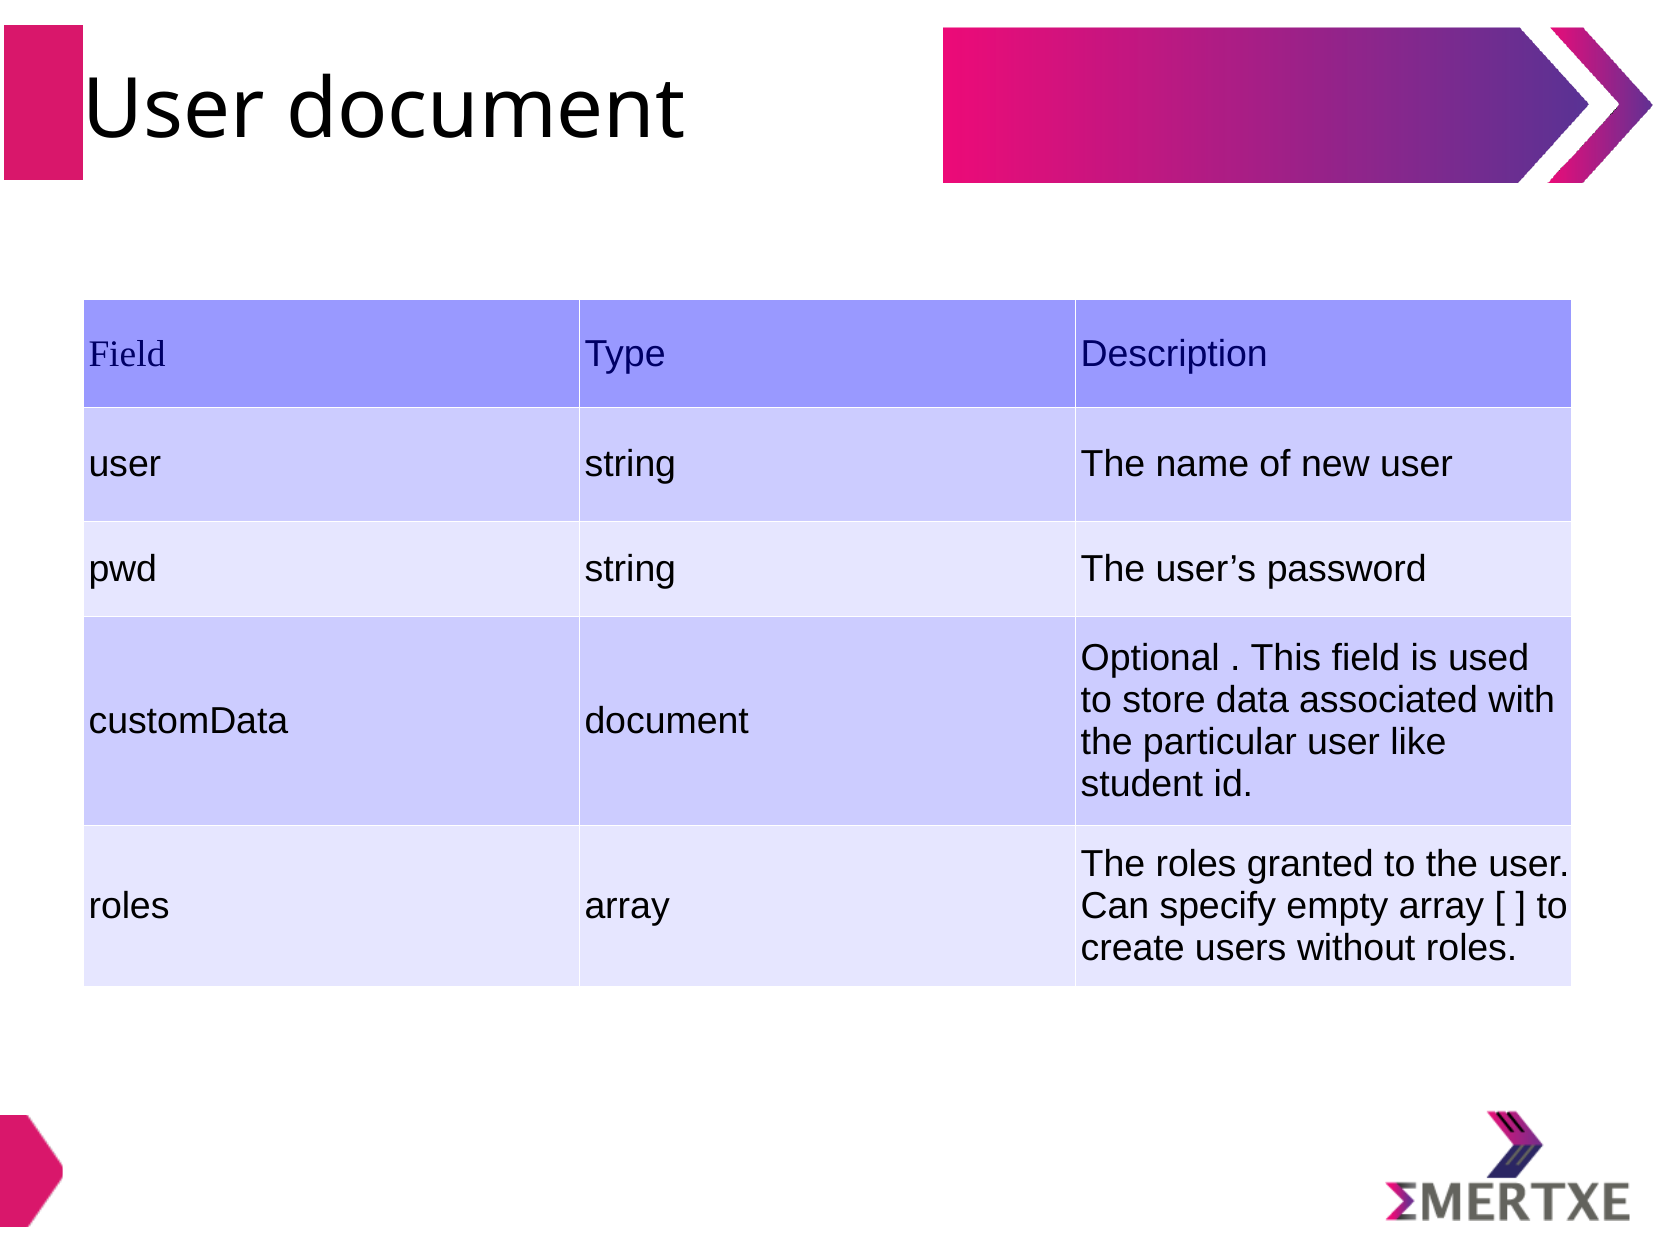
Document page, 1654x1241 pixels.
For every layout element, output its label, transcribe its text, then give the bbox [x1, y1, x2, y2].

table_header Type [580, 300, 1075, 407]
picture [1571, 27, 1653, 183]
table_header Field [84, 300, 579, 407]
table_cell user [84, 408, 579, 521]
table_cell roles [84, 826, 579, 986]
table_cell document [580, 617, 1075, 825]
table_cell string [580, 408, 1075, 521]
table_header Description [1076, 300, 1571, 407]
table_cell The roles granted to the user. Can specify empty array [ ] to create users without roles. [1076, 826, 1571, 986]
table_cell array [580, 826, 1075, 986]
table_cell customData [84, 617, 579, 825]
table_cell The user’s password [1076, 522, 1571, 616]
table_cell string [580, 522, 1075, 616]
table_cell The name of new user [1076, 408, 1571, 521]
title User document [82, 2, 1571, 210]
table_cell pwd [84, 522, 579, 616]
picture [1385, 1107, 1631, 1221]
table_cell Optional . This field is used to store data associated with the particular user like student id. [1076, 617, 1571, 825]
